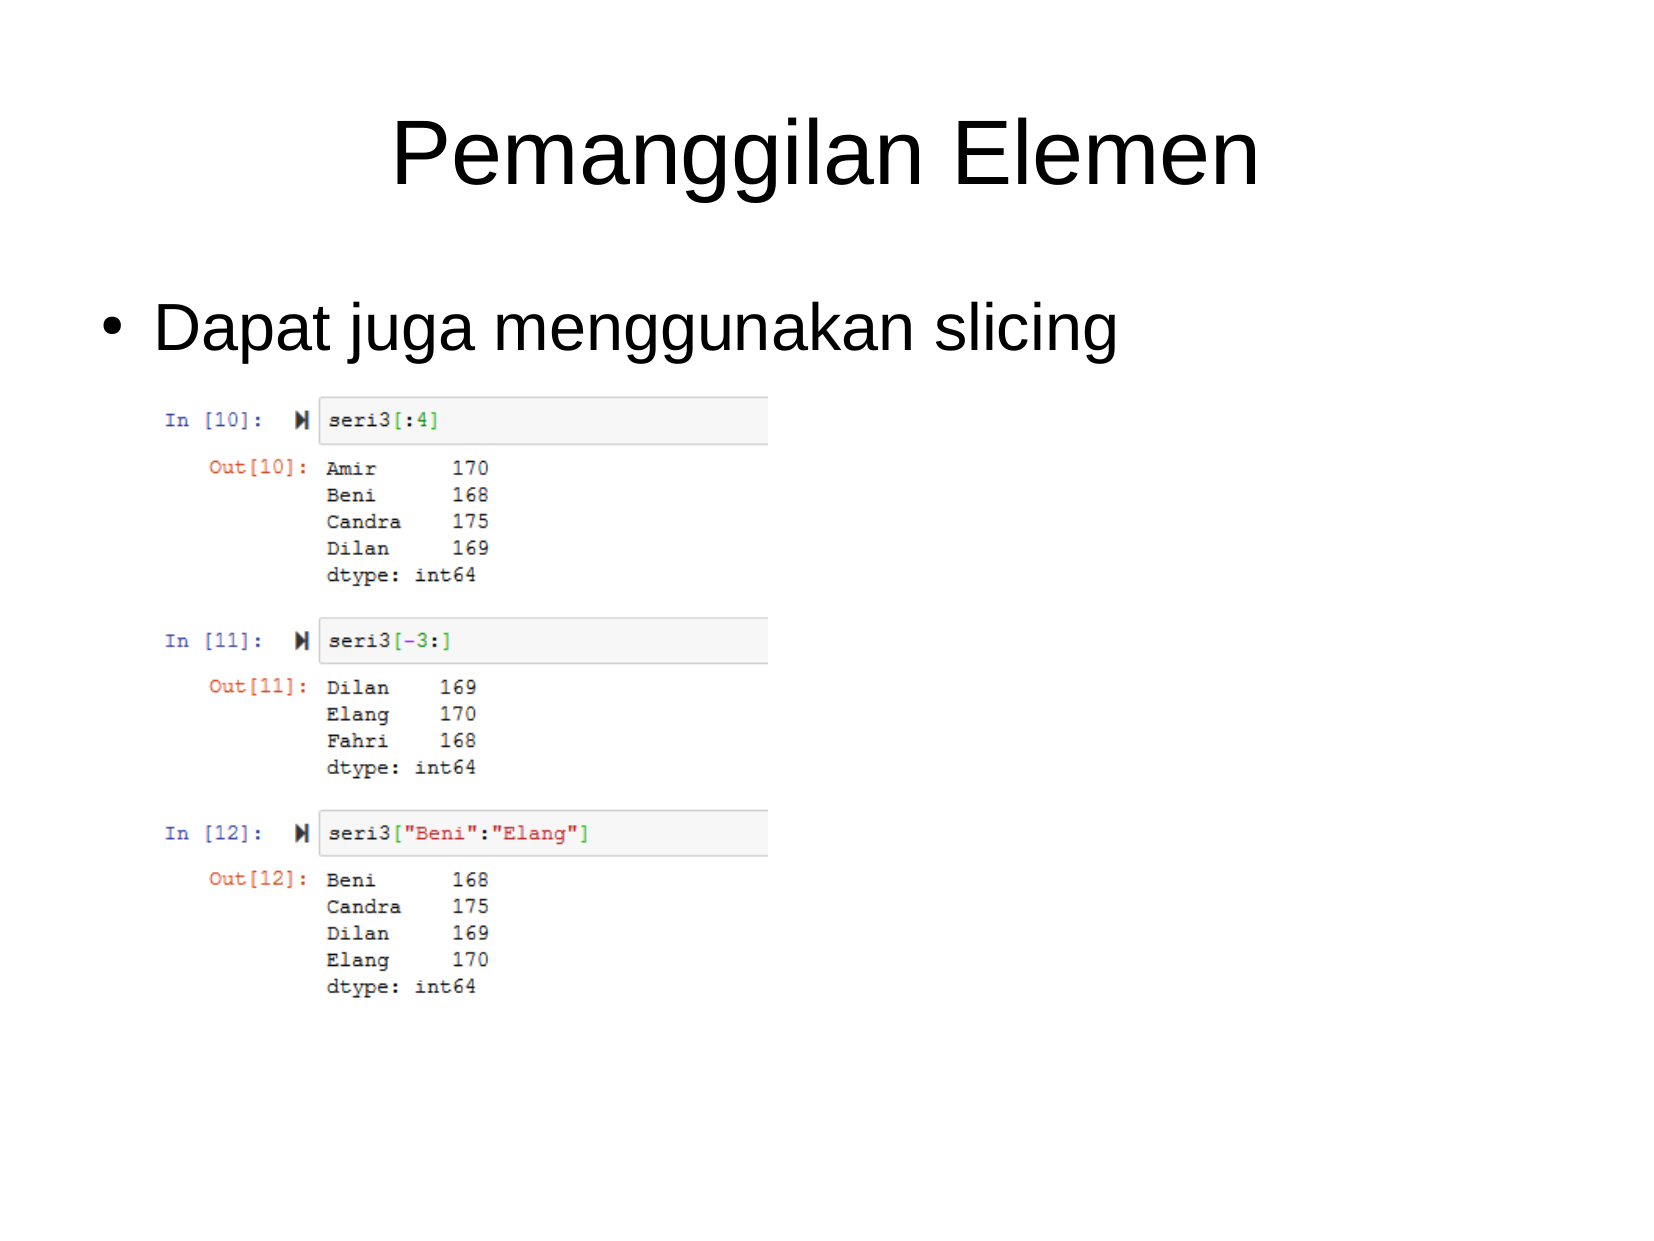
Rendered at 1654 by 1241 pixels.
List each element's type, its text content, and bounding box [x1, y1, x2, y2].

title Pemanggilan Elemen [82, 49, 1571, 257]
picture [150, 389, 768, 1015]
list Dapat juga menggunakan slicing [82, 290, 1571, 1010]
